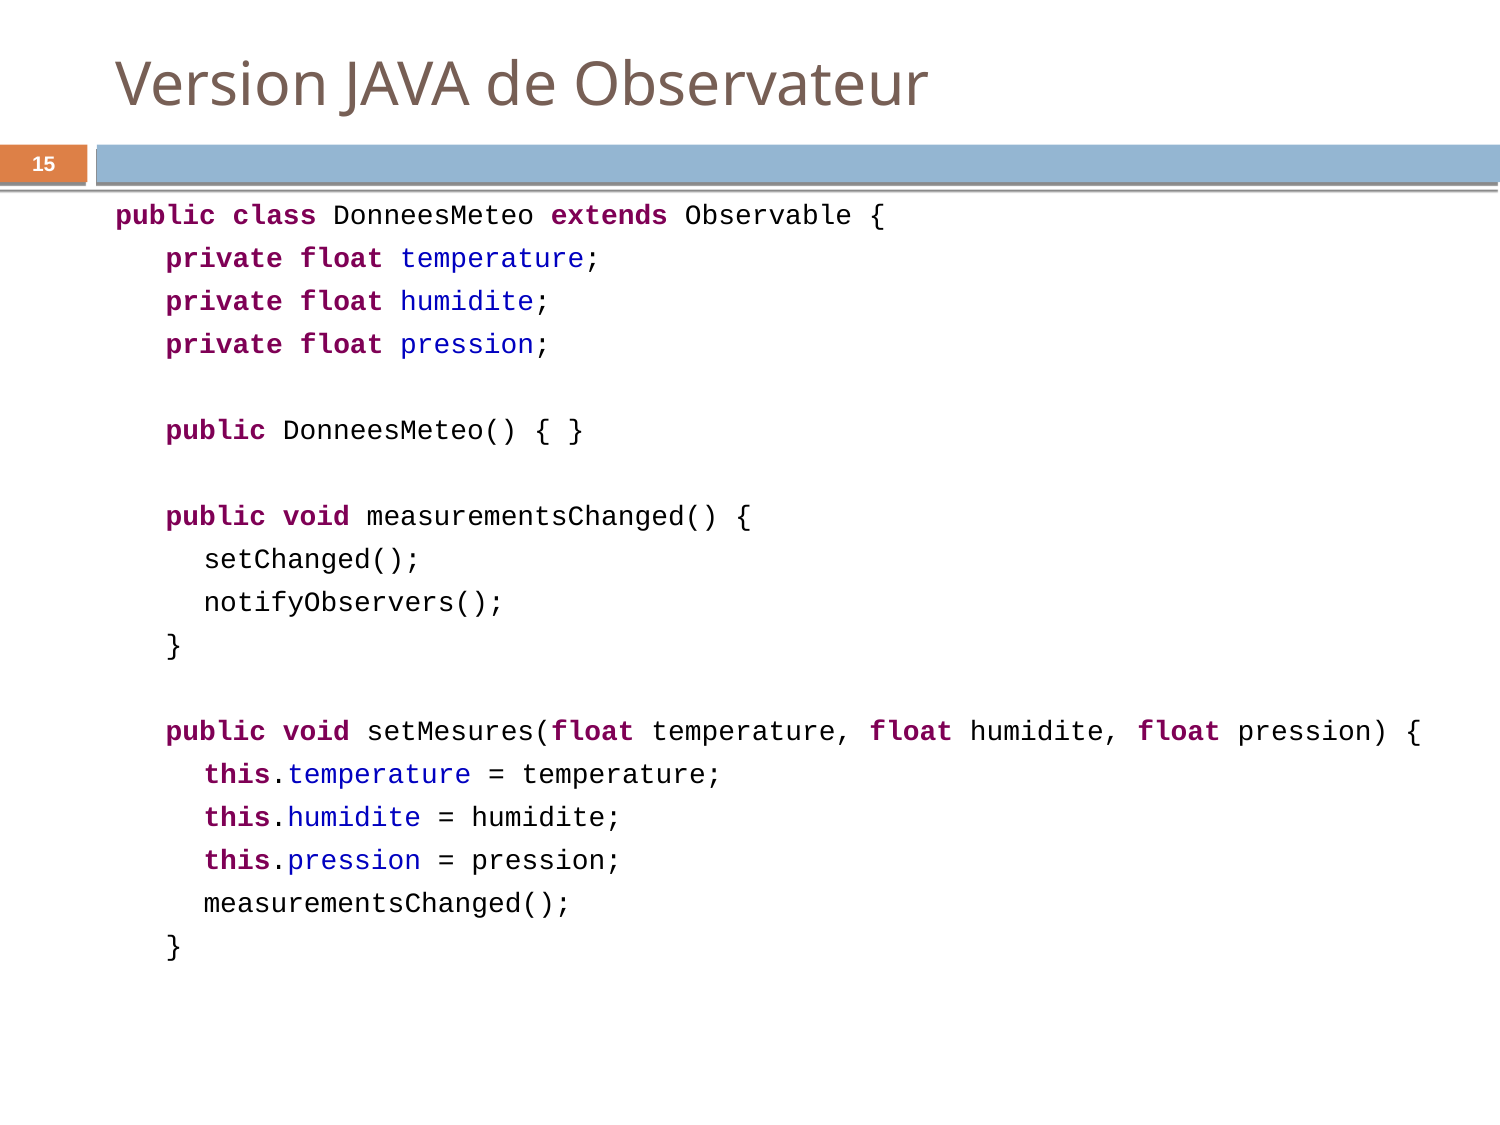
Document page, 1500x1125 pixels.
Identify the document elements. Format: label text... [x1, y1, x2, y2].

list public class DonneesMeteo extends Observable { private float temperature; private float humidite; private float pression; public DonneesMeteo() { } public void measurementsChanged() { setChanged(); notifyObservers(); } public void setMesures(float temperature, float humidite, float pression) { this.temperature = temperature; this.humidite = humidite; this.pression = pression; measurementsChanged(); } [100, 196, 1438, 1000]
slide_number <numéro> [0, 143, 88, 184]
title Version JAVA de Observateur [100, 37, 1438, 126]
